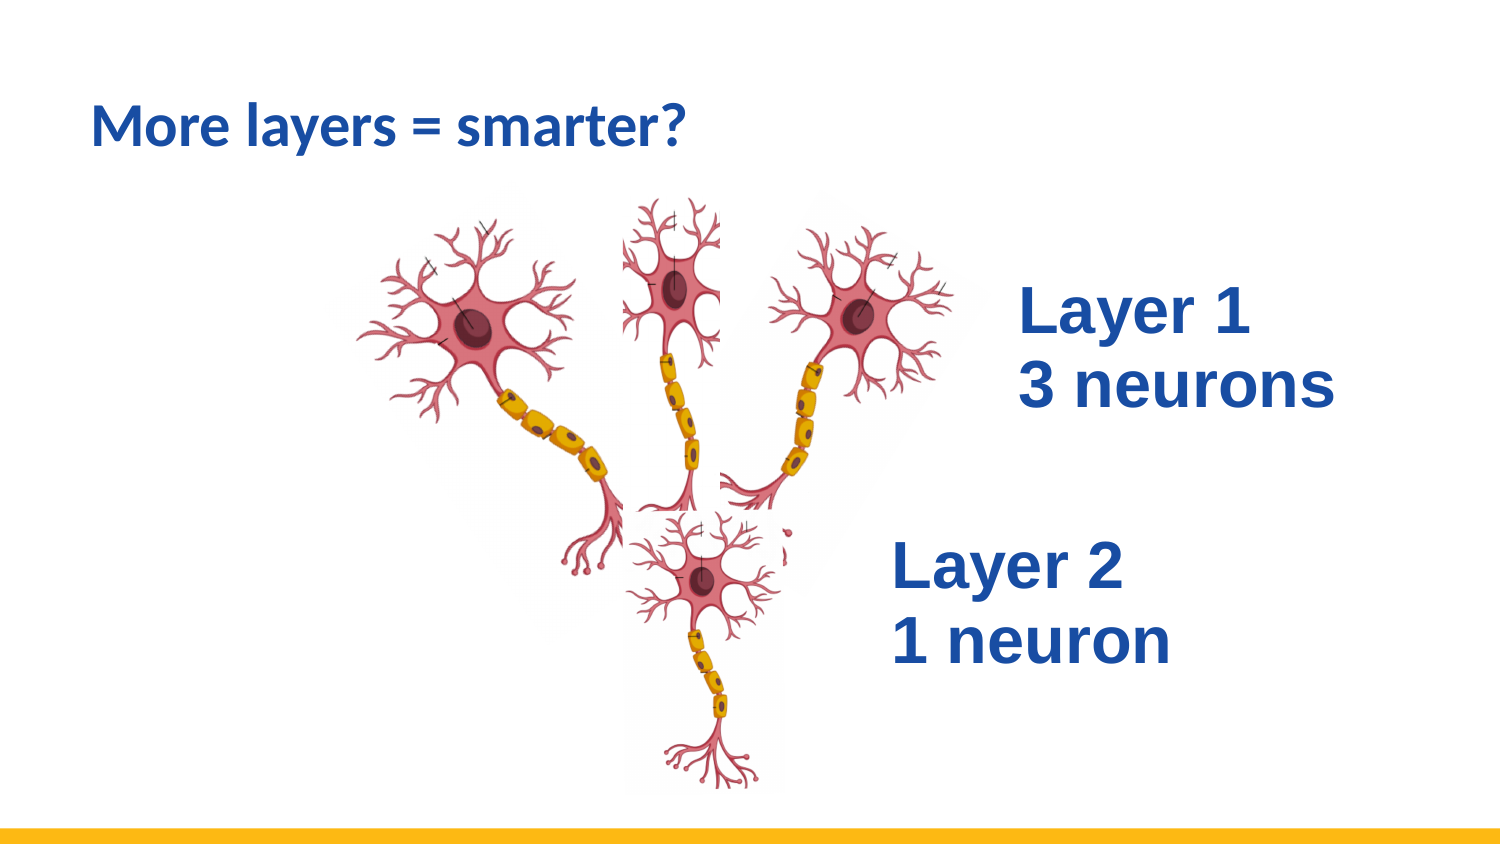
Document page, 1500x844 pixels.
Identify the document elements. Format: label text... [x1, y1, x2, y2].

title More layers = smarter? [75, 0, 1425, 197]
text_box Layer 1 3 neurons [1003, 265, 1352, 430]
text_box Layer 2 1 neuron [876, 520, 1200, 686]
picture [322, 180, 991, 796]
